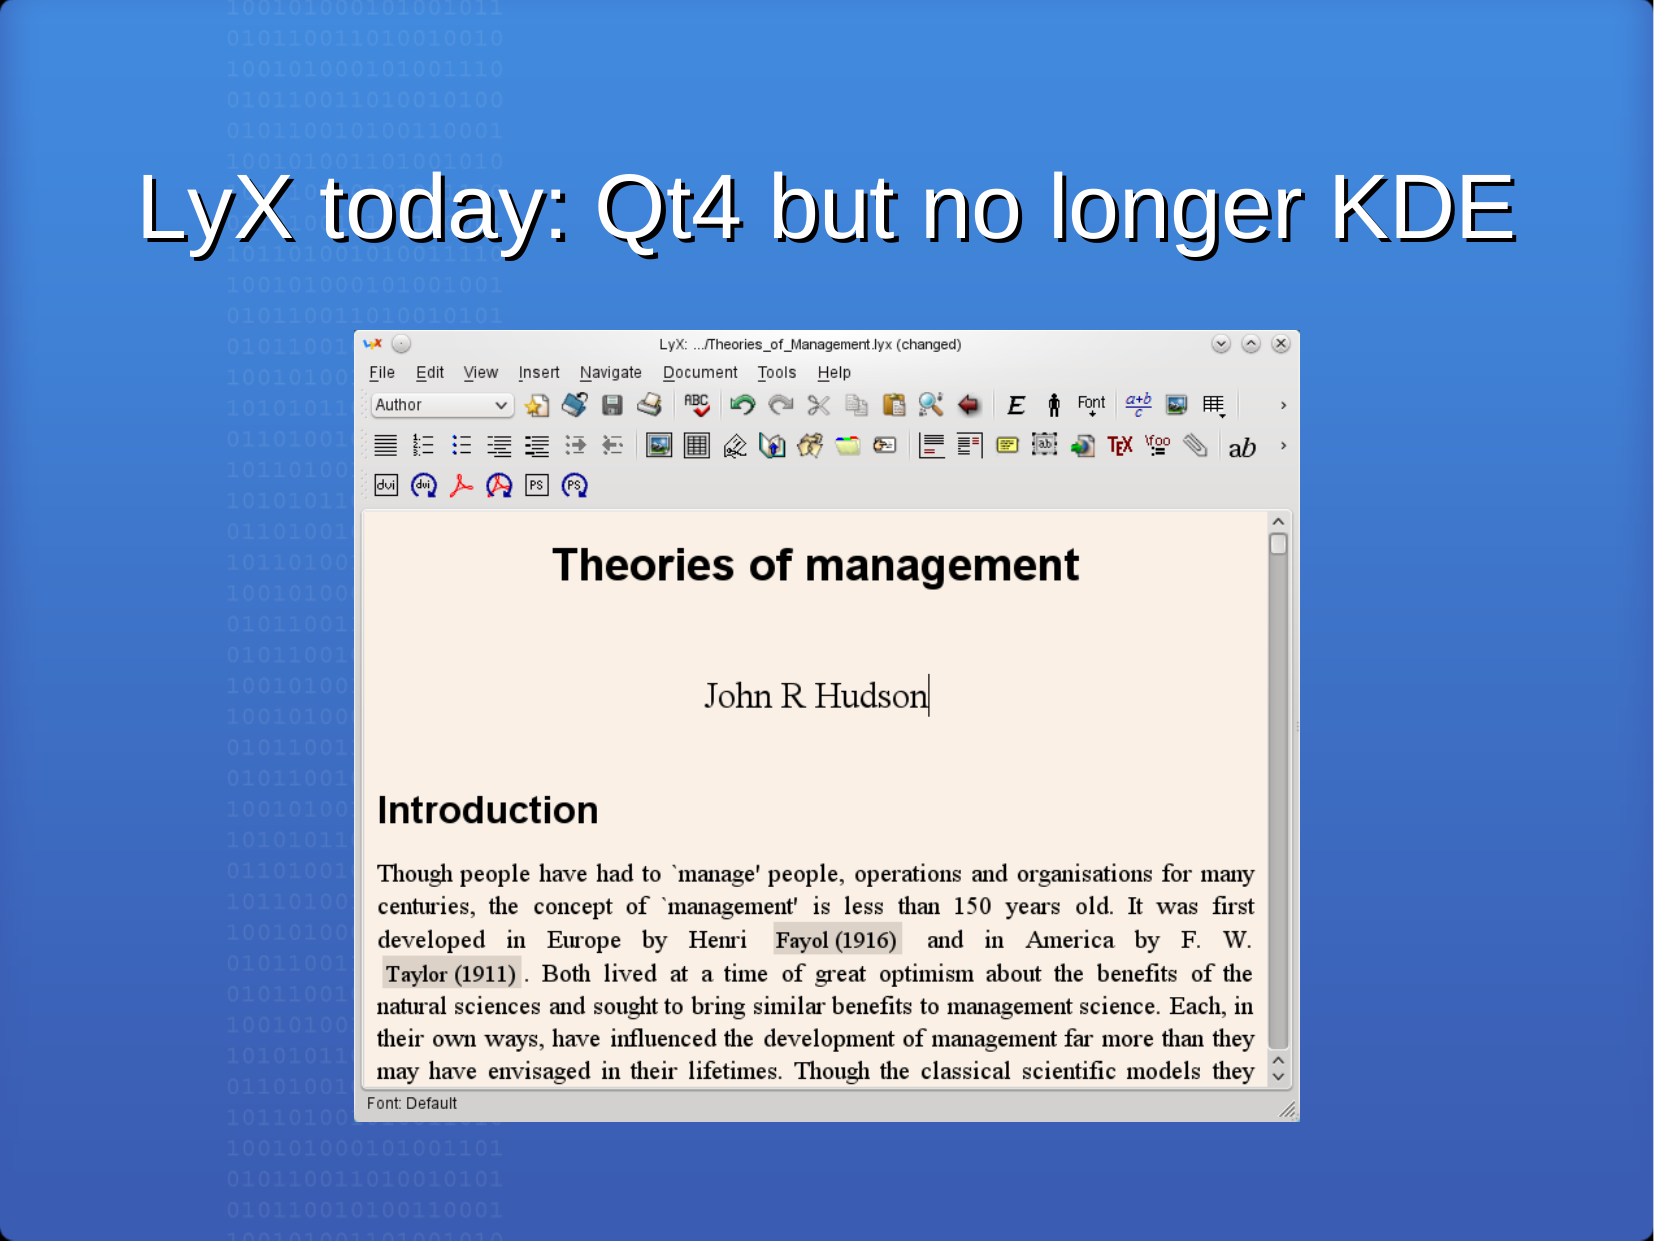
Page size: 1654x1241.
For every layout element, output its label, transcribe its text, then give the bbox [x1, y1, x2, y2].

title LyX today: Qt4 but no longer KDE [121, 110, 1534, 303]
picture [0, 0, 1654, 1241]
chart [121, 344, 1534, 1127]
